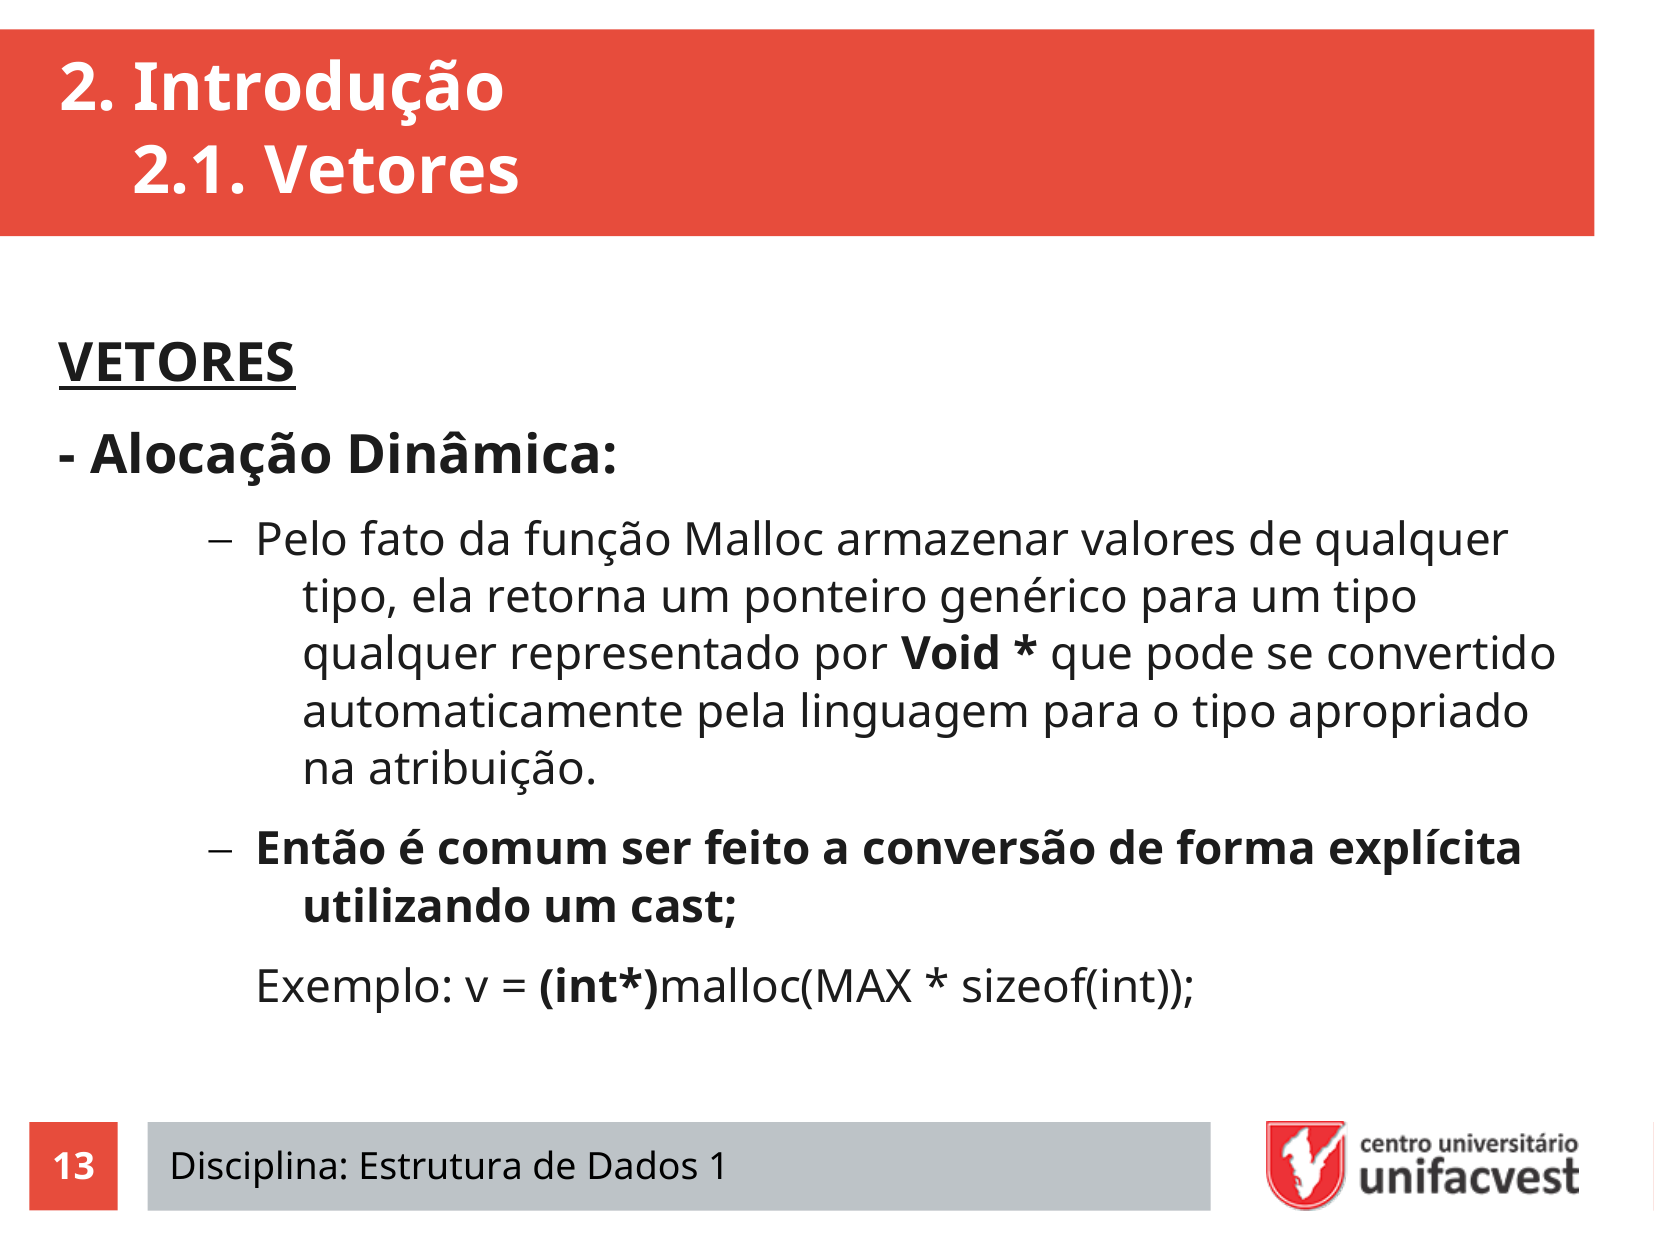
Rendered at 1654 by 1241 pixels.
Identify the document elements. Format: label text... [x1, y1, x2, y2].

title 2. Introdução 2.1. Vetores [59, 59, 1595, 207]
picture [1266, 1121, 1579, 1211]
text_box [1238, 1120, 1654, 1212]
list VETORES - Alocação Dinâmica: Pelo fato da função Malloc armazenar valores de qualquer tipo, ela retorna um ponteiro genérico para um tipo qualquer representado por Void * que pode se convertido automaticamente pela linguagem para o tipo apropriado na atribuição. Então é comum ser feito a conversão de forma explícita utilizando um cast; Exemplo: v = (int*)malloc(MAX * sizeof(int)); [59, 324, 1566, 1093]
text_box Disciplina: Estrutura de Dados 1 [154, 1132, 1205, 1196]
